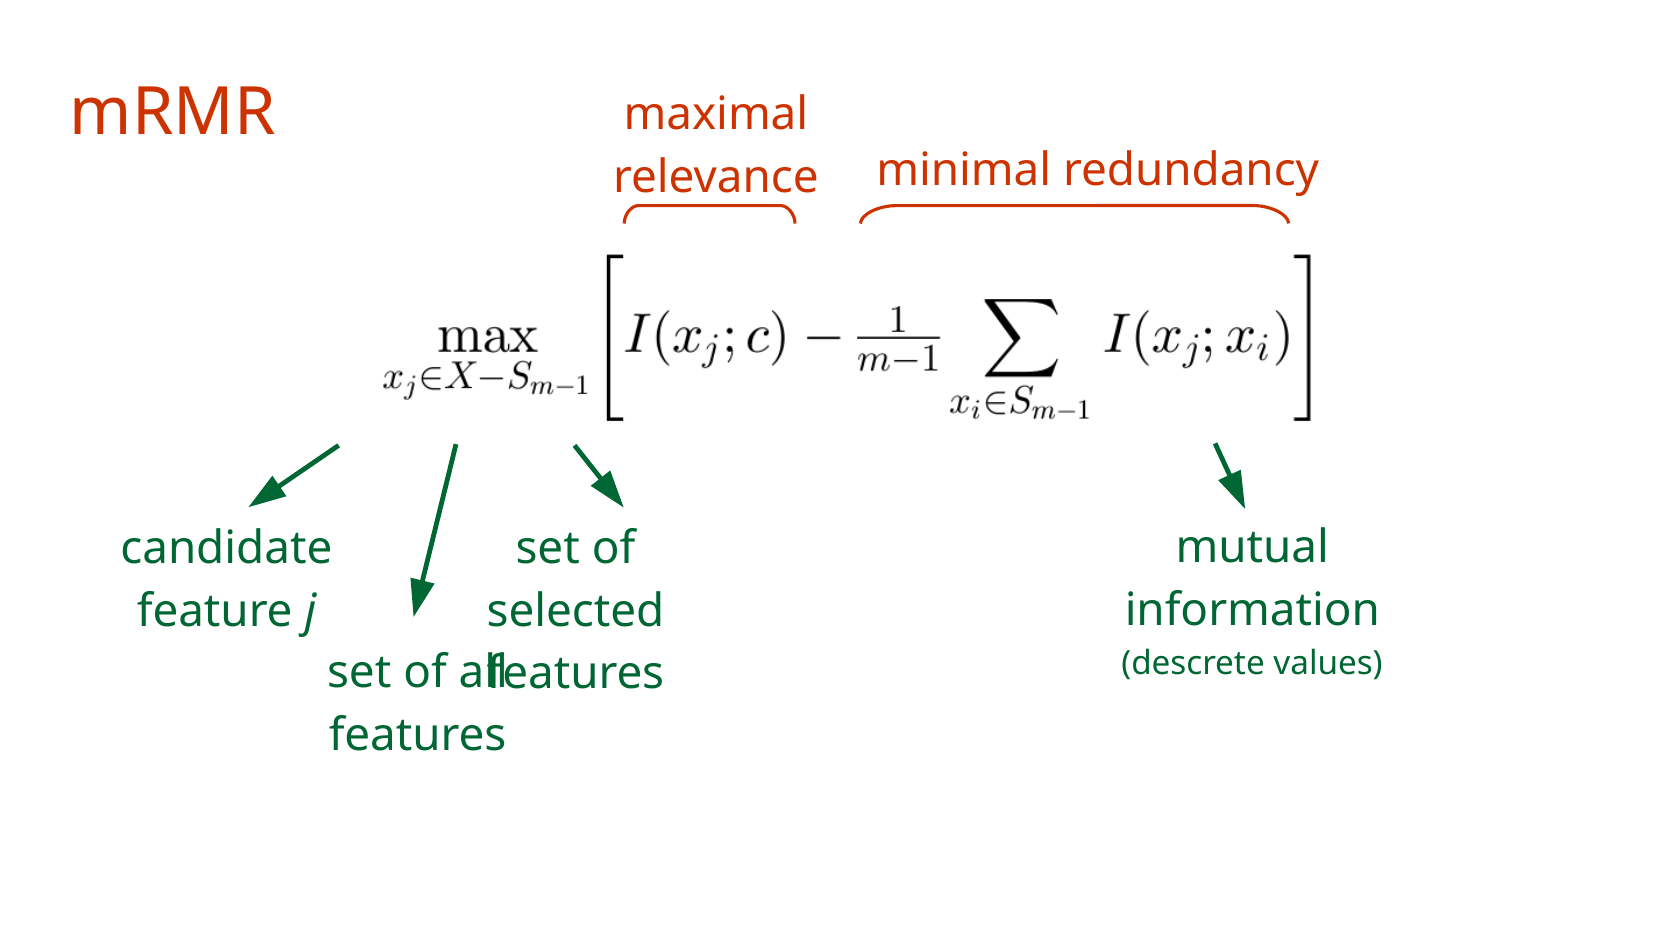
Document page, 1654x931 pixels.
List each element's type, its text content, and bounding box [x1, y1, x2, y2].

text_box mRMR [54, 55, 994, 152]
text_box maximal relevance [598, 152, 813, 200]
text_box set of all features [312, 631, 505, 758]
text_box candidate feature j [105, 507, 325, 634]
text_box minimal redundancy [861, 129, 1289, 200]
text_box set of selected features [471, 507, 782, 634]
picture [373, 250, 1318, 428]
text_box mutual information (descrete values) [1106, 506, 1367, 674]
